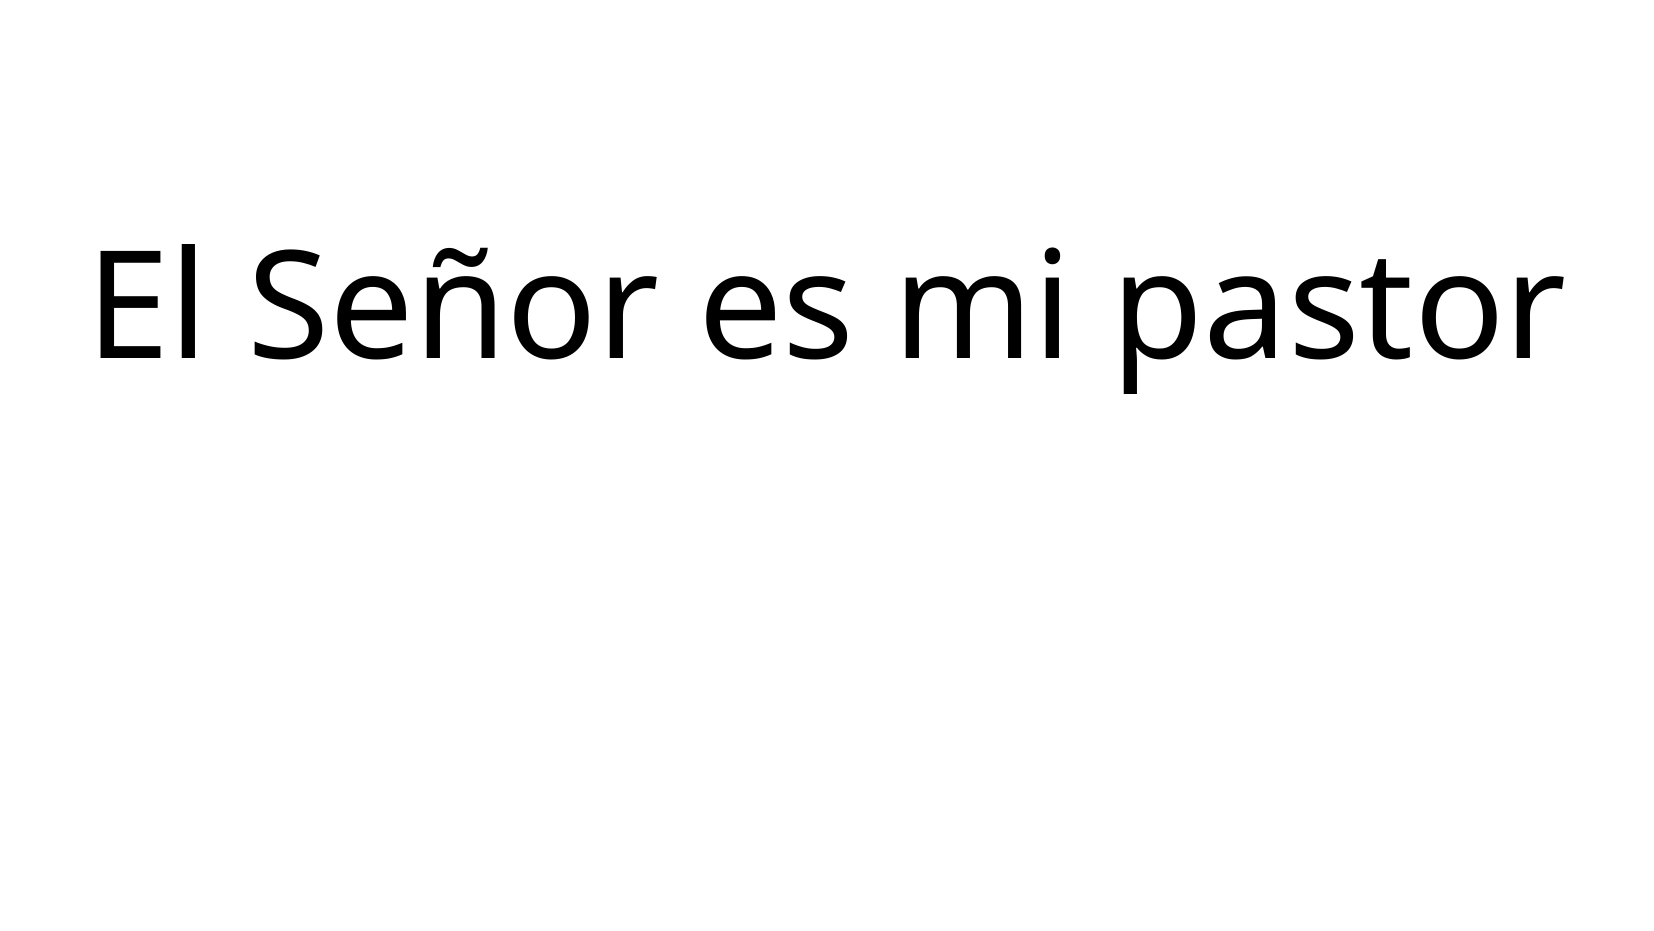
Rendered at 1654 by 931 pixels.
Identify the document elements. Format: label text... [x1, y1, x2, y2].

title El Señor es mi pastor [0, 88, 1654, 512]
